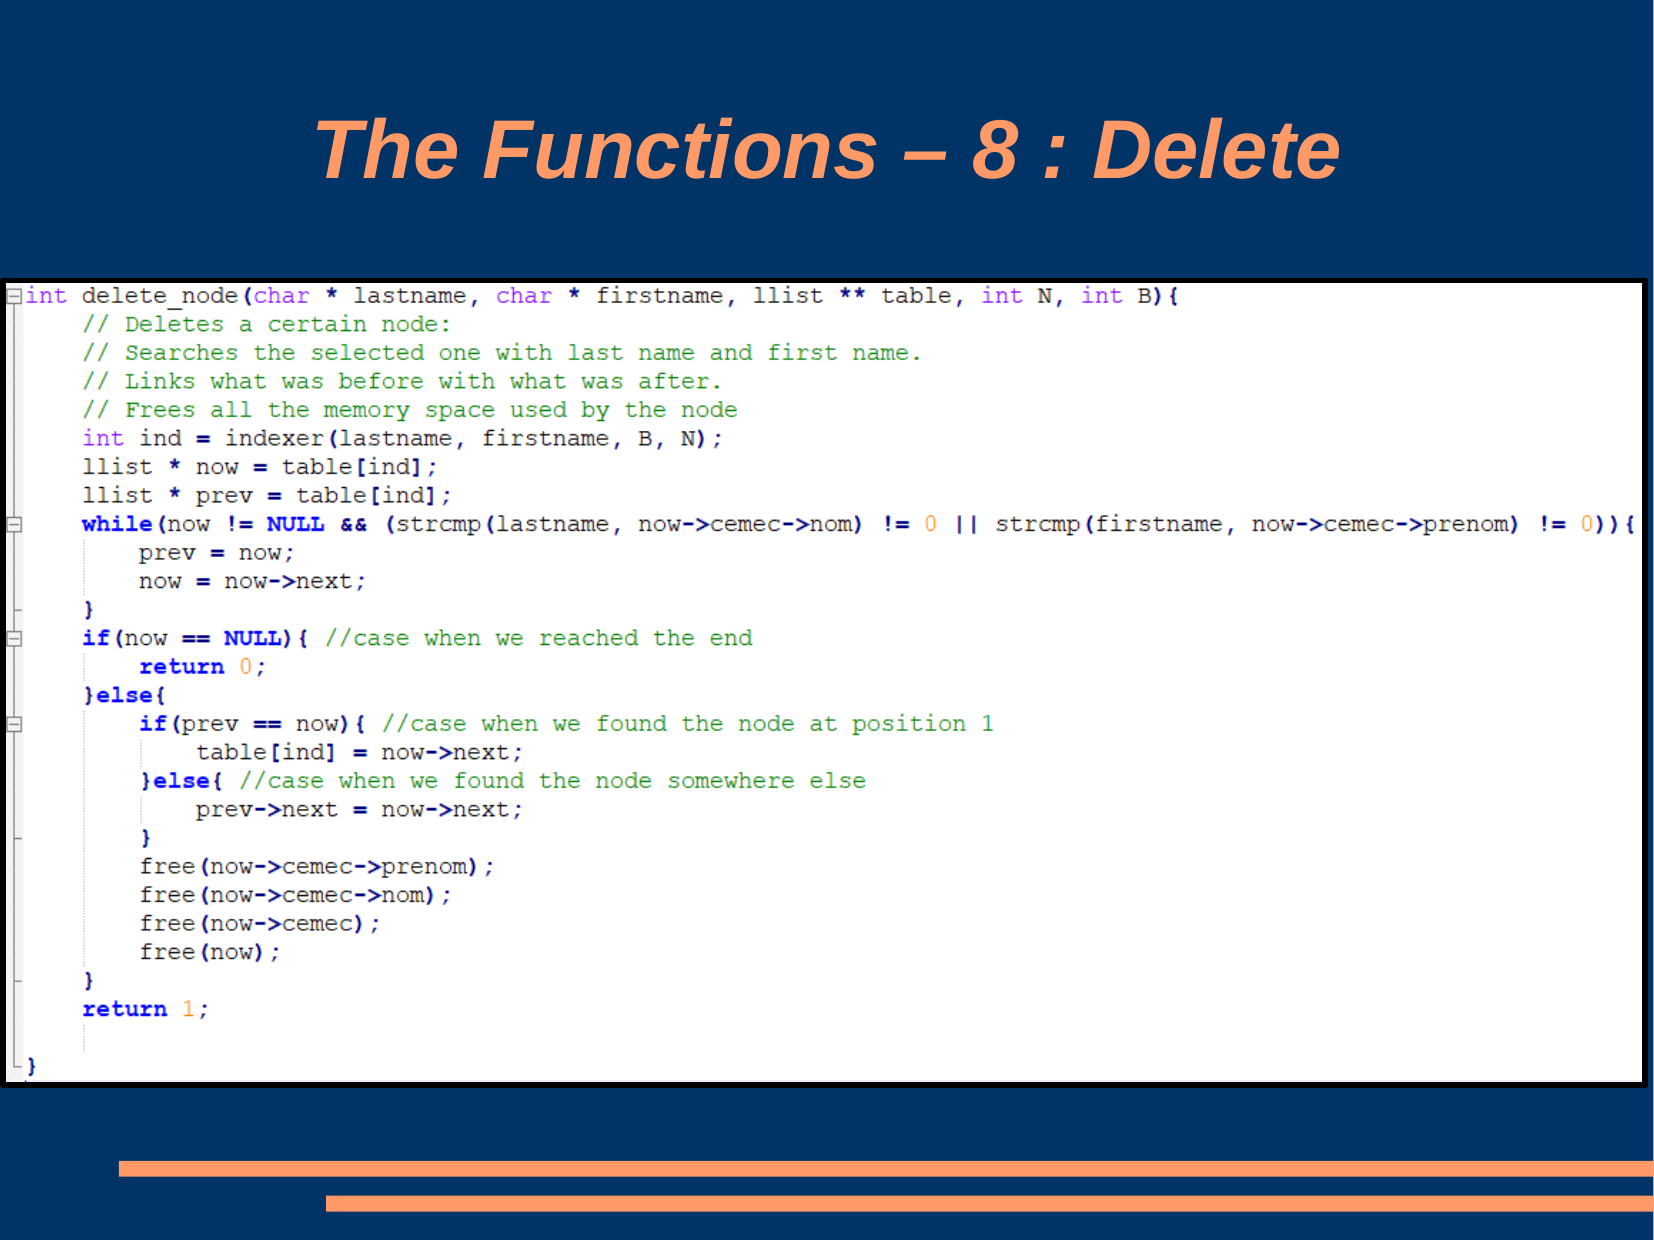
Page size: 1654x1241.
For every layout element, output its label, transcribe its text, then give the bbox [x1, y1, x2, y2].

picture [5, 283, 1643, 1082]
title The Functions – 8 : Delete [121, 46, 1534, 254]
